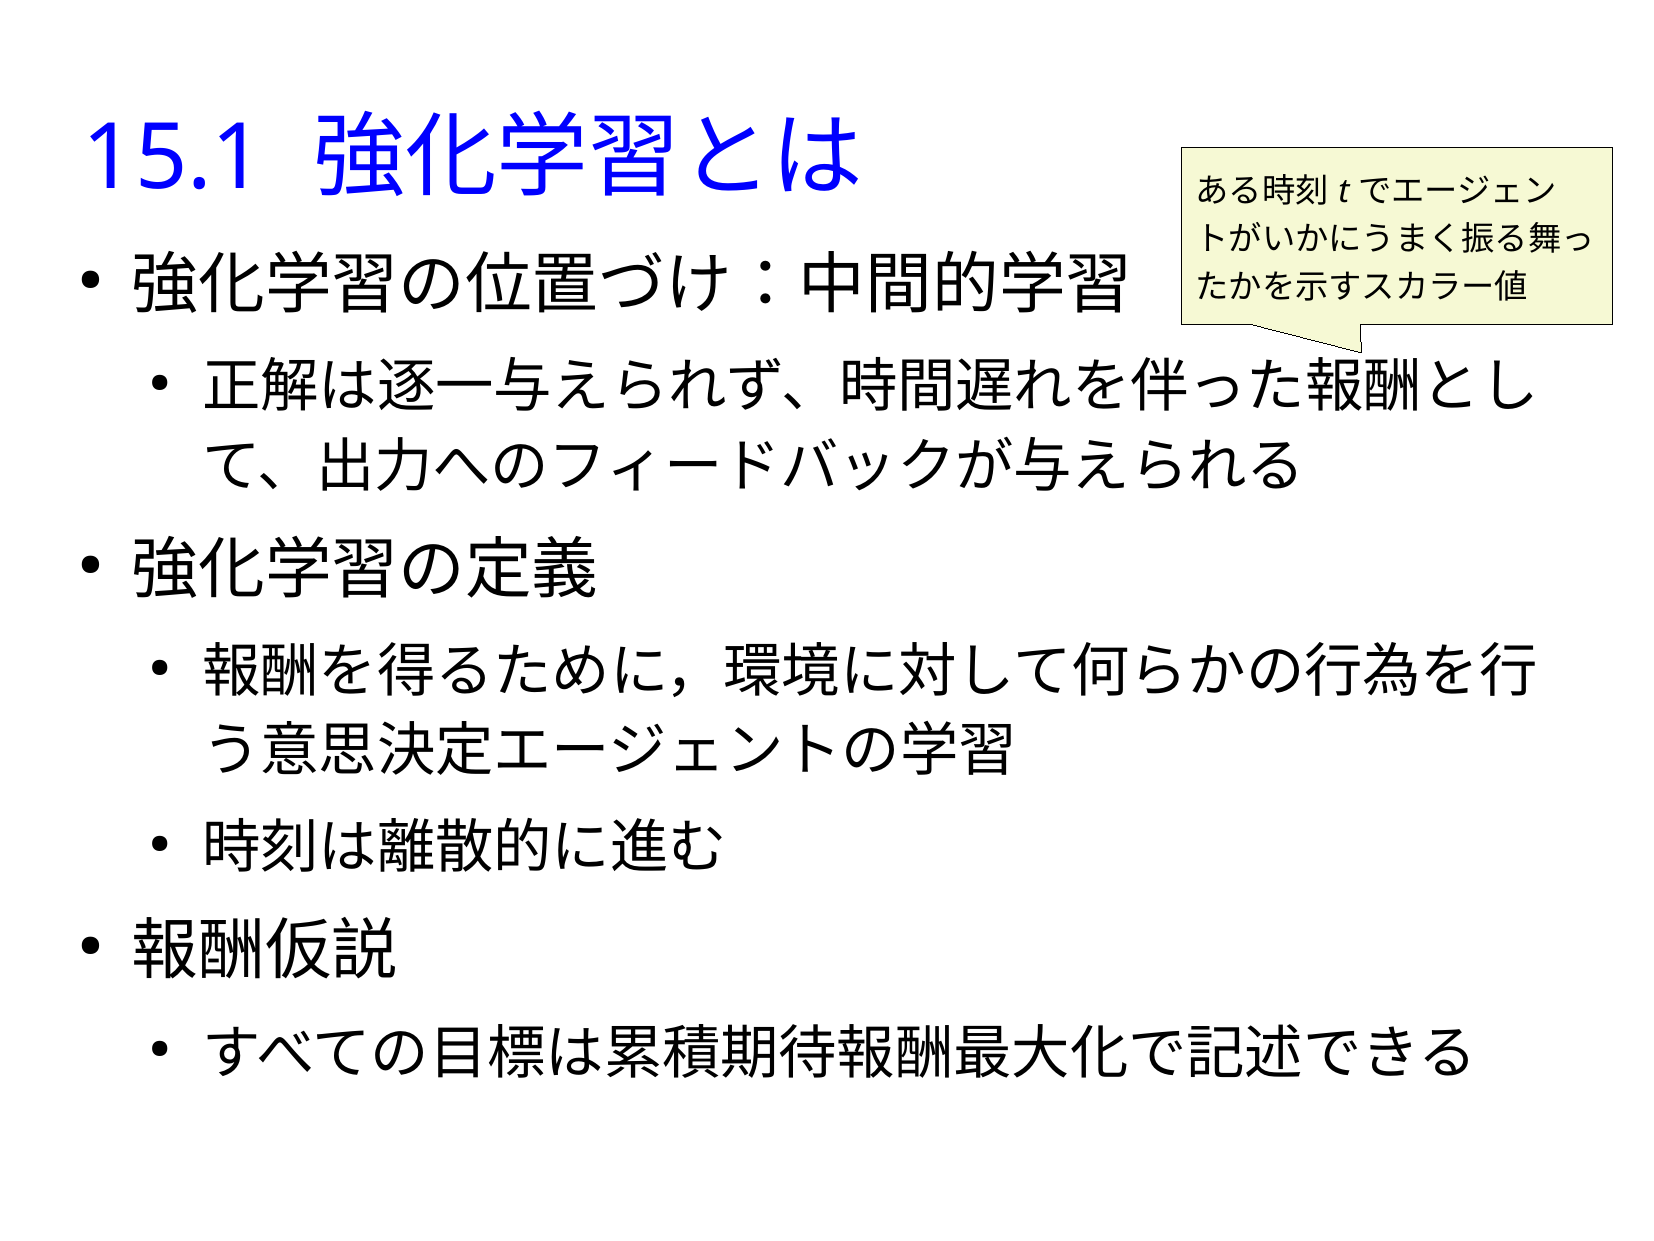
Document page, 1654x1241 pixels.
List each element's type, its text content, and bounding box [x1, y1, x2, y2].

text_box ある時刻tでエージェン トがいかにうまく振る舞っ たかを示すスカラー値 [1181, 147, 1613, 353]
title 15.1 強化学習とは [82, 34, 1571, 236]
list 強化学習の位置づけ：中間的学習 正解は逐一与えられず、時間遅れを伴った報酬として、出力へのフィードバックが与えられる 強化学習の定義 報酬を得るために，環境に対して何らかの行為を行う意思決定エージェントの学習 時刻は離散的に進む 報酬仮説 すべての目標は累積期待報酬最大化で記述できる [60, 236, 1565, 1182]
